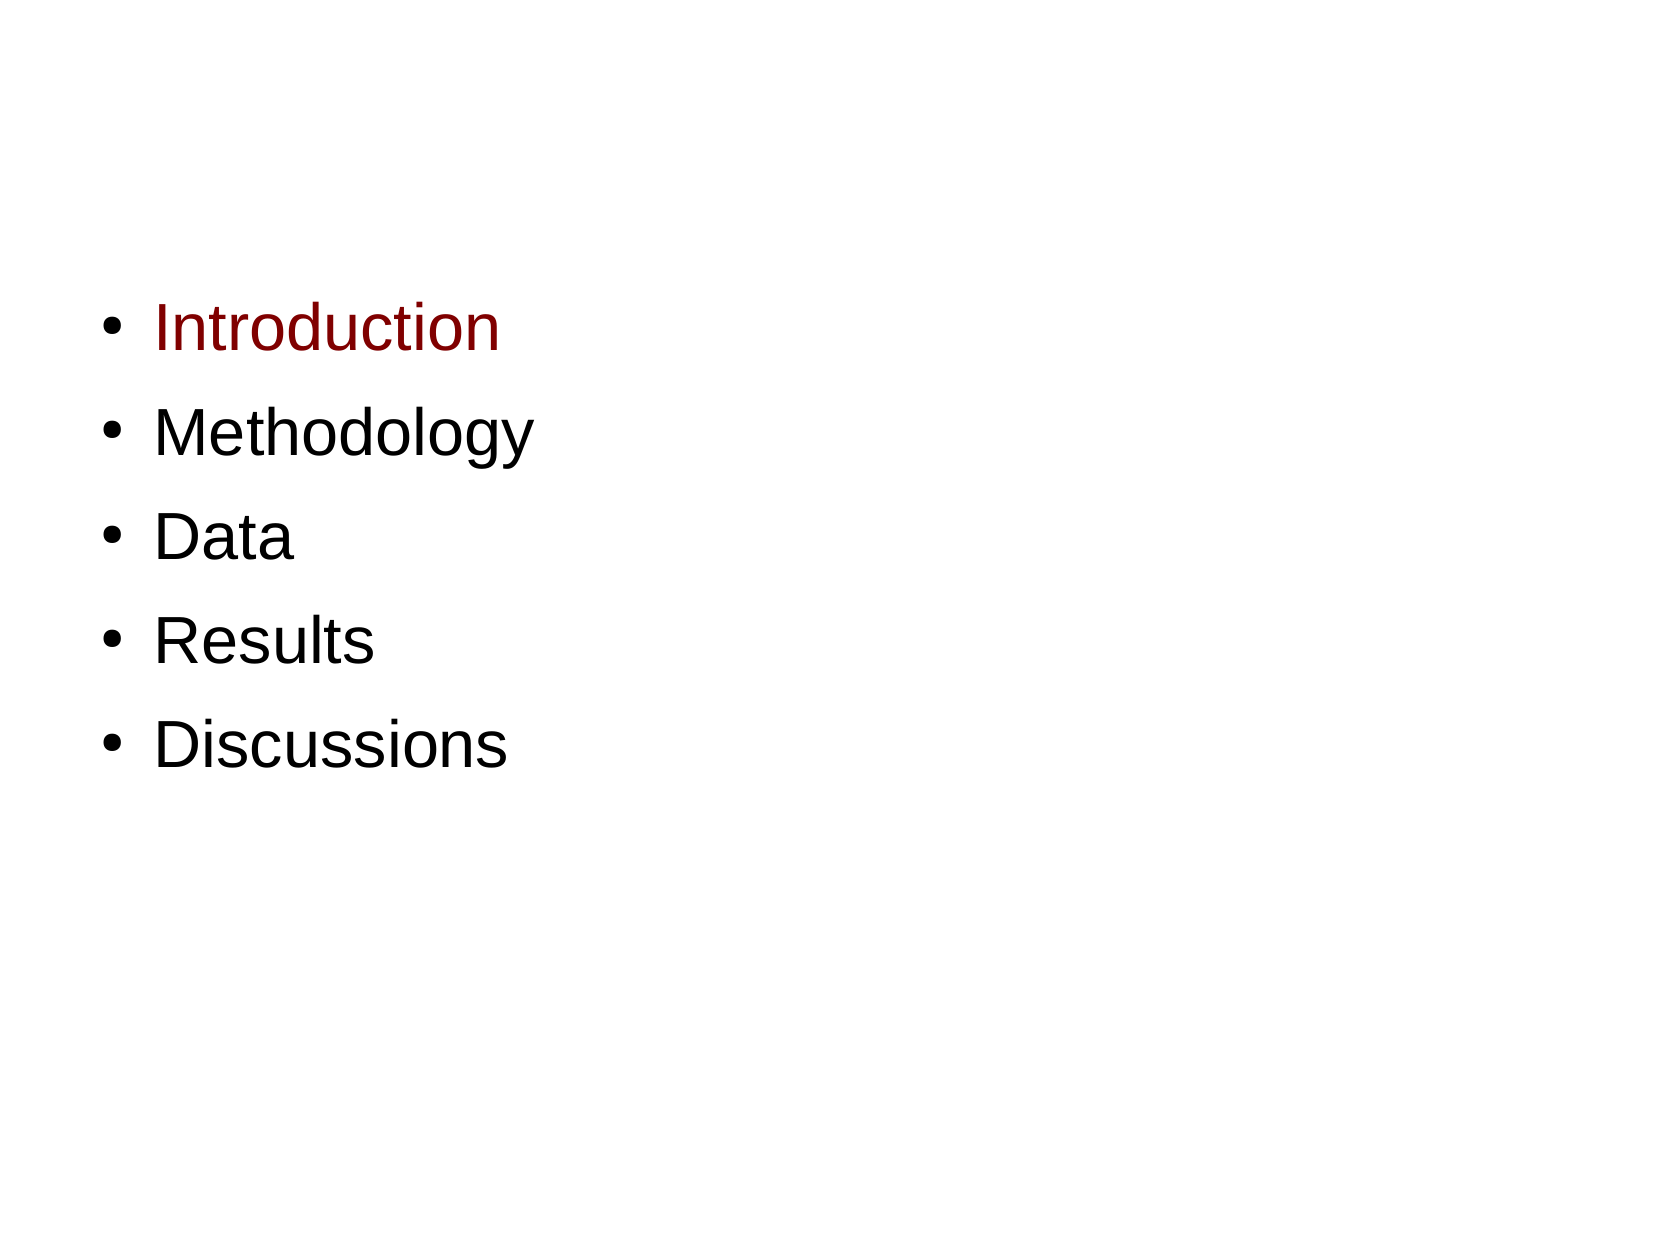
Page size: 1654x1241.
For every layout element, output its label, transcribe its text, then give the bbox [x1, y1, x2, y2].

list Introduction Methodology Data Results Discussions [82, 290, 1571, 1010]
